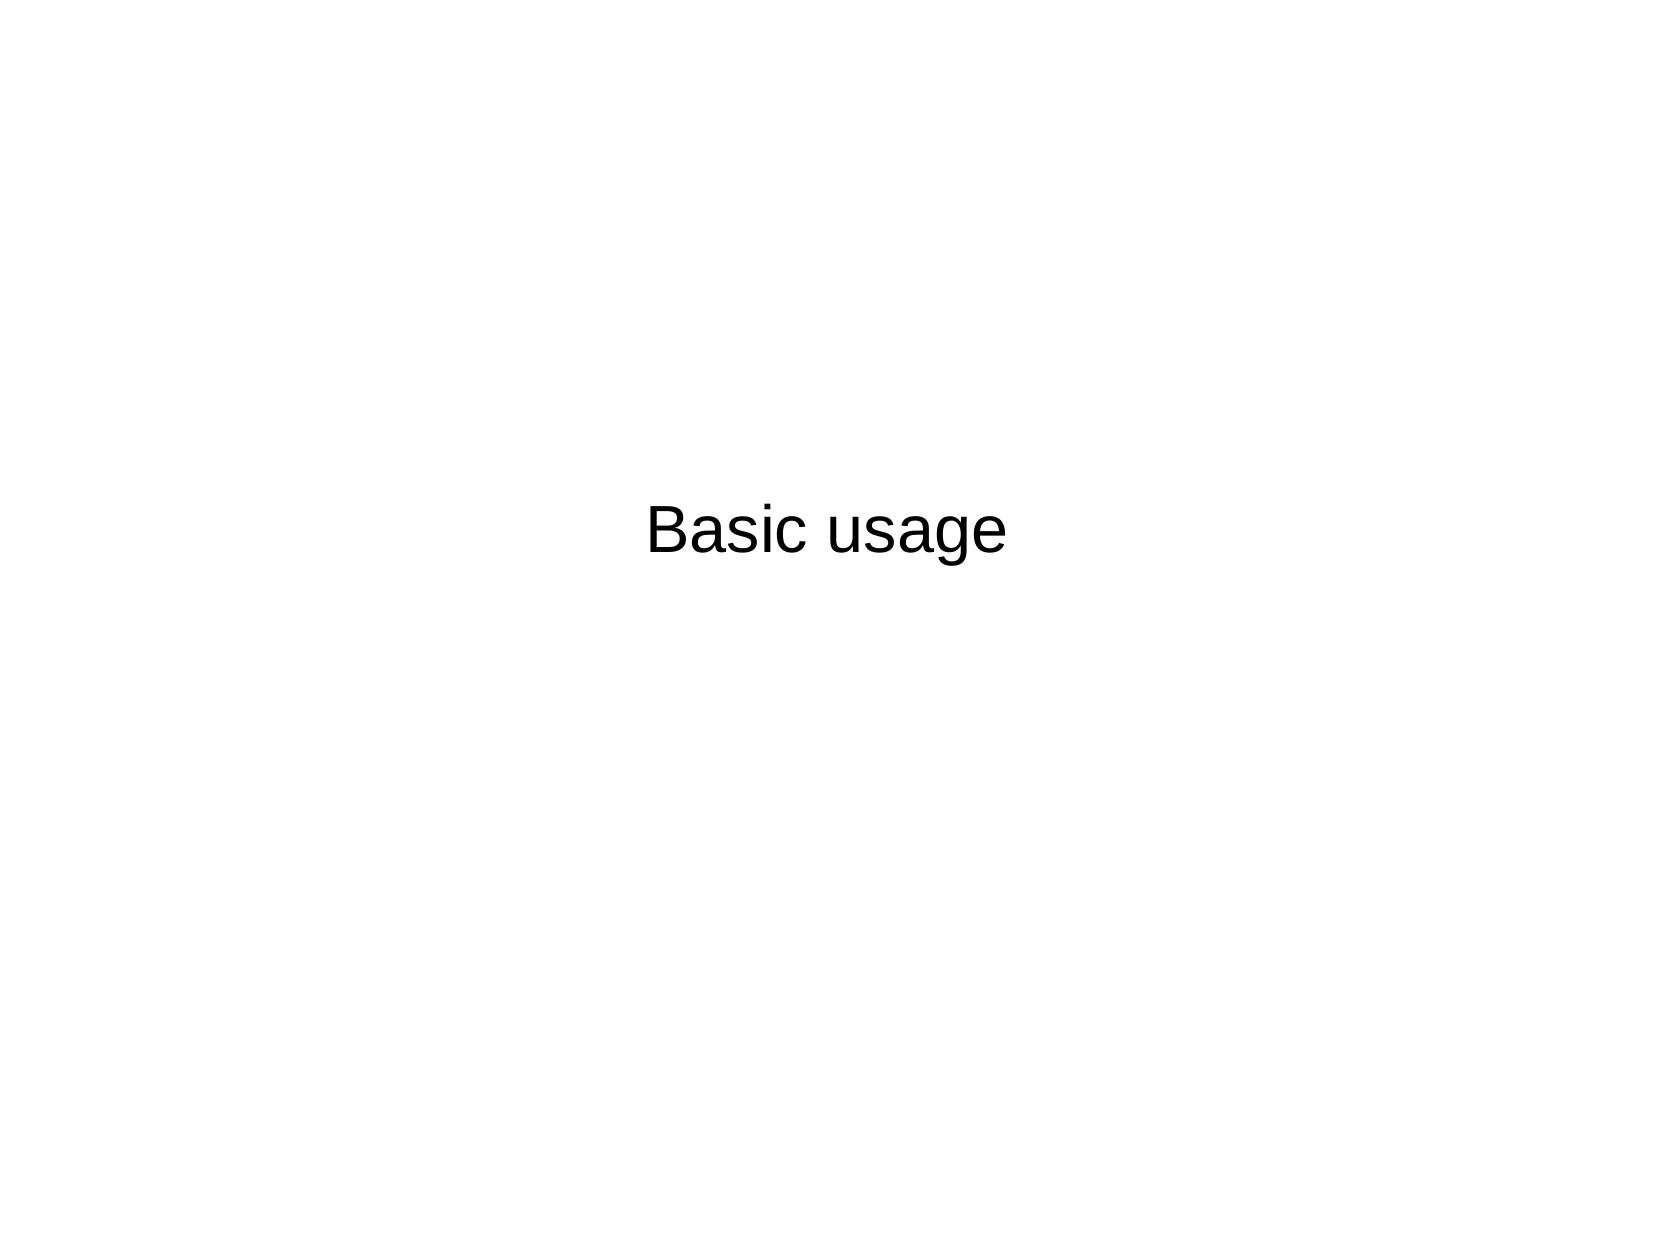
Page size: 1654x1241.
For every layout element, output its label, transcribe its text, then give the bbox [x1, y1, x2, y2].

subtitle Basic usage [82, 49, 1571, 1010]
